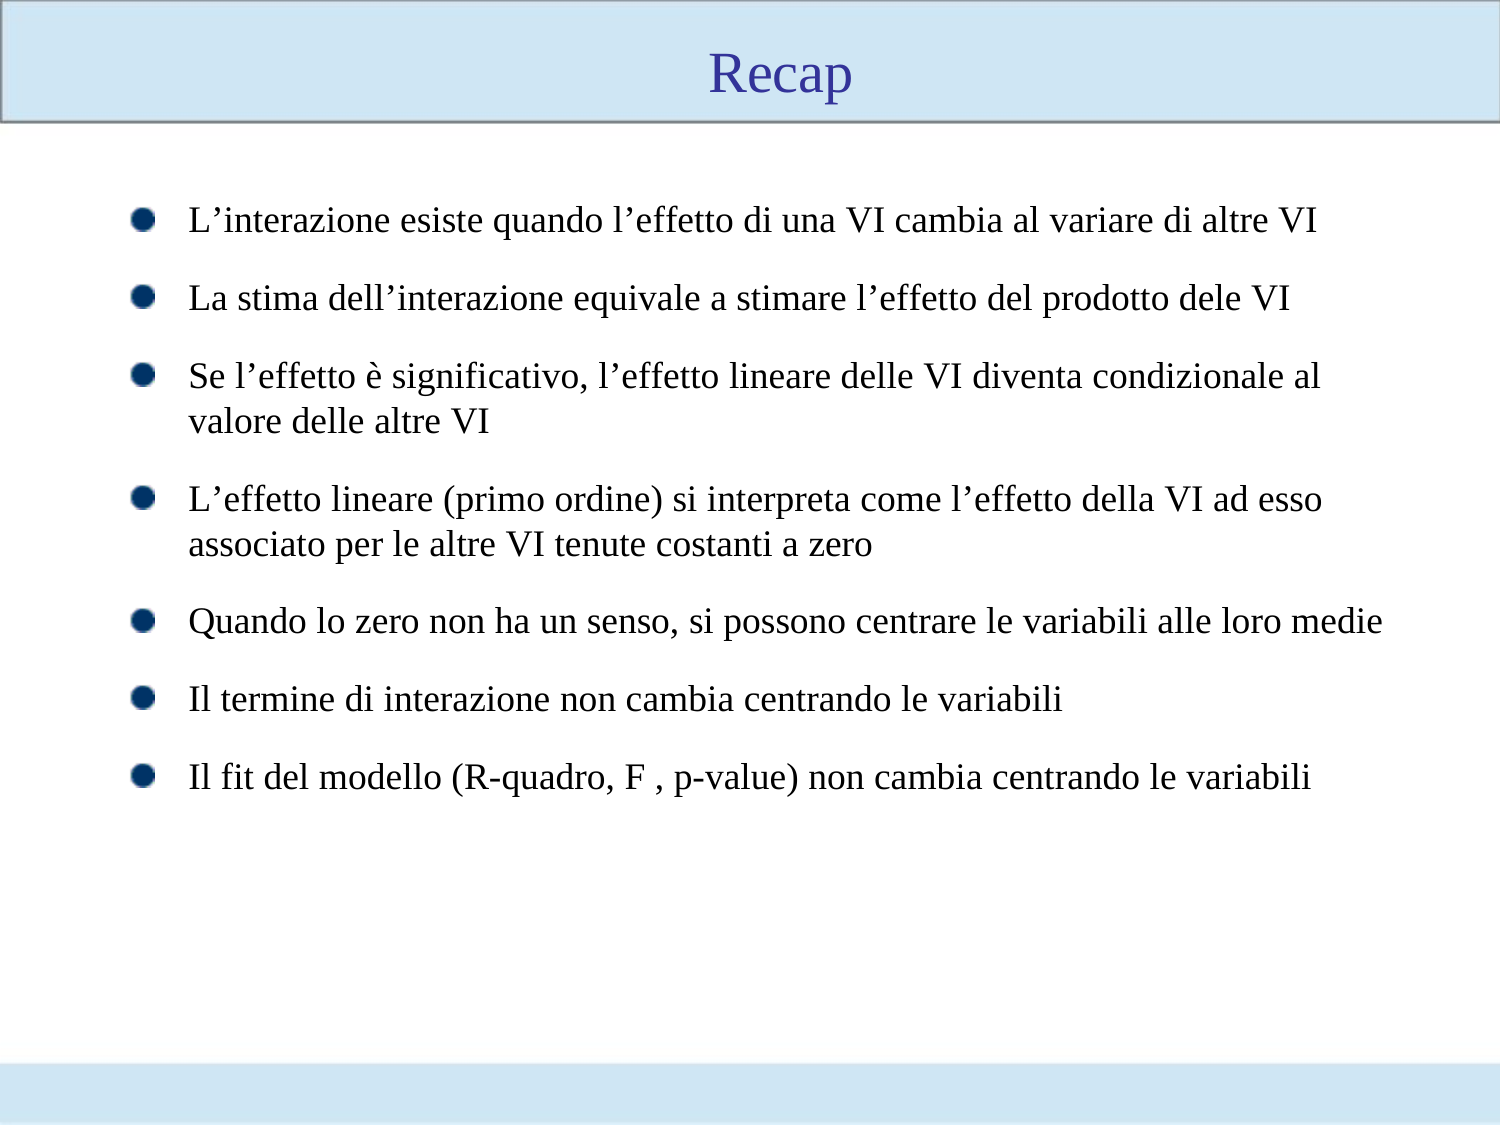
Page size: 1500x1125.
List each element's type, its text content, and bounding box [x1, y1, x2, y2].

picture [0, 0, 1500, 1125]
text_box L’interazione esiste quando l’effetto di una VI cambia al variare di altre VI La stima dell’interazione equivale a stimare l’effetto del prodotto dele VI Se l’effetto è significativo, l’effetto lineare delle VI diventa condizionale al valore delle altre VI L’effetto lineare (primo ordine) si interpreta come l’effetto della VI ad esso associato per le altre VI tenute costanti a zero Quando lo zero non ha un senso, si possono centrare le variabili alle loro medie Il termine di interazione non cambia centrando le variabili Il fit del modello (R-quadro, F , p-value) non cambia centrando le variabili [112, 187, 1413, 805]
title Recap [249, 21, 1313, 117]
